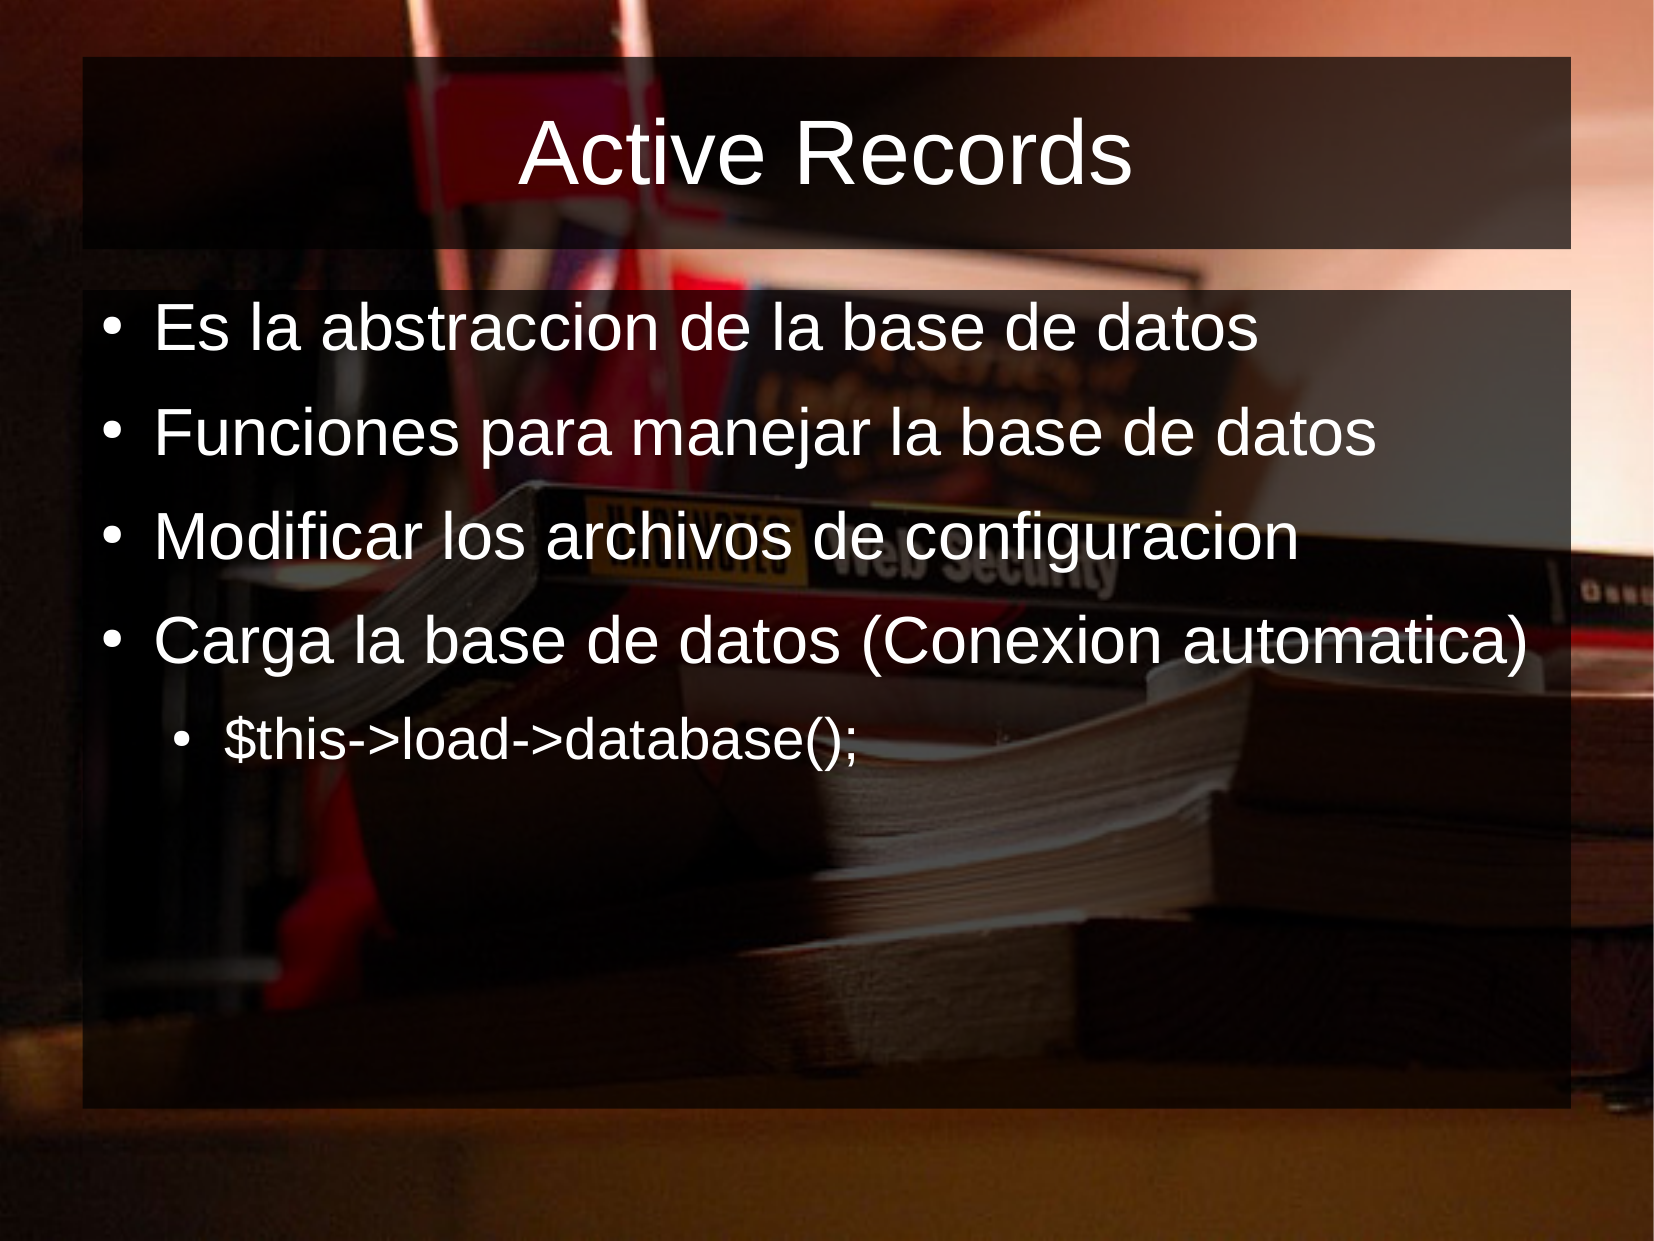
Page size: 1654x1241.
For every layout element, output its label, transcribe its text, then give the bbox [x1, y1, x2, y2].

list Es la abstraccion de la base de datos Funciones para manejar la base de datos Modificar los archivos de configuracion Carga la base de datos (Conexion automatica) $this->load->database(); [82, 290, 1571, 1109]
title Active Records [82, 56, 1571, 250]
picture [0, 0, 1654, 1241]
